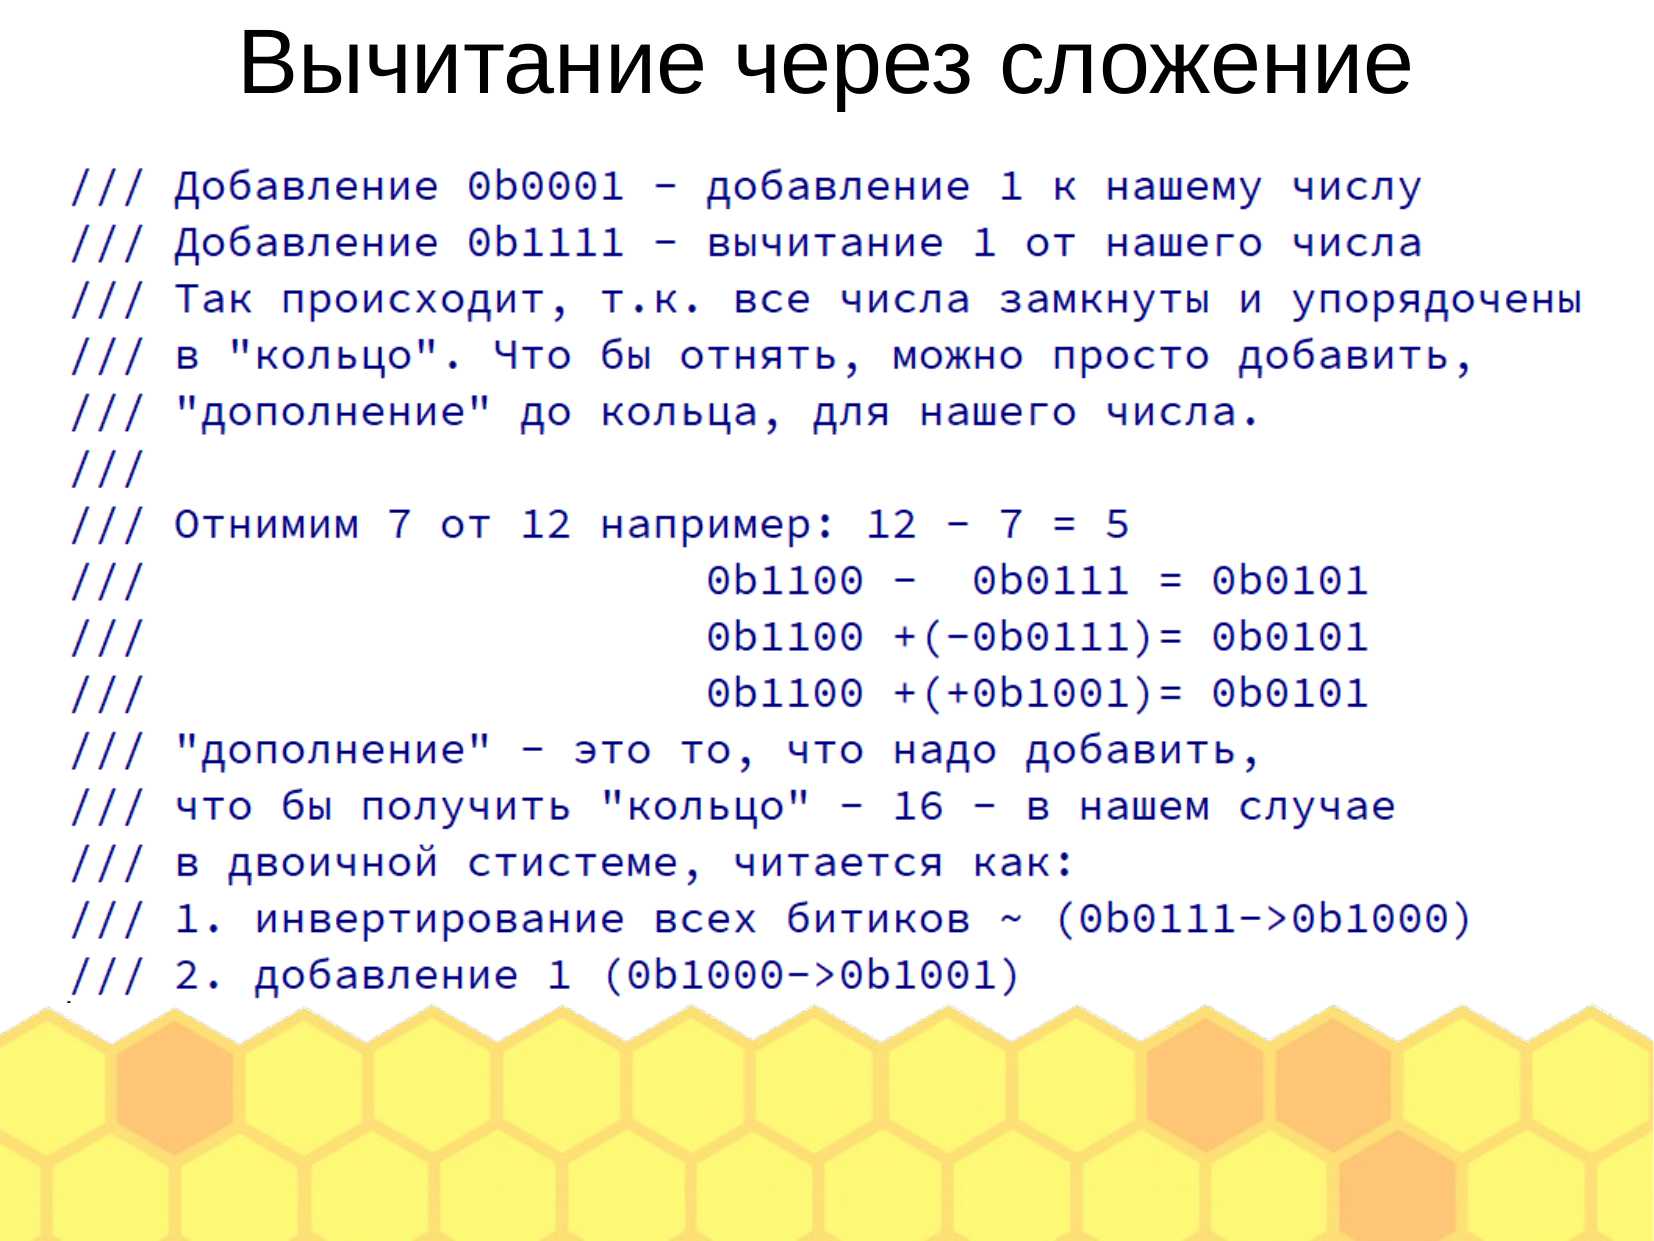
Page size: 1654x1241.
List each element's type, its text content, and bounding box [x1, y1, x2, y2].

picture [0, 164, 1654, 1241]
title Вычитание через сложение [82, 0, 1571, 164]
